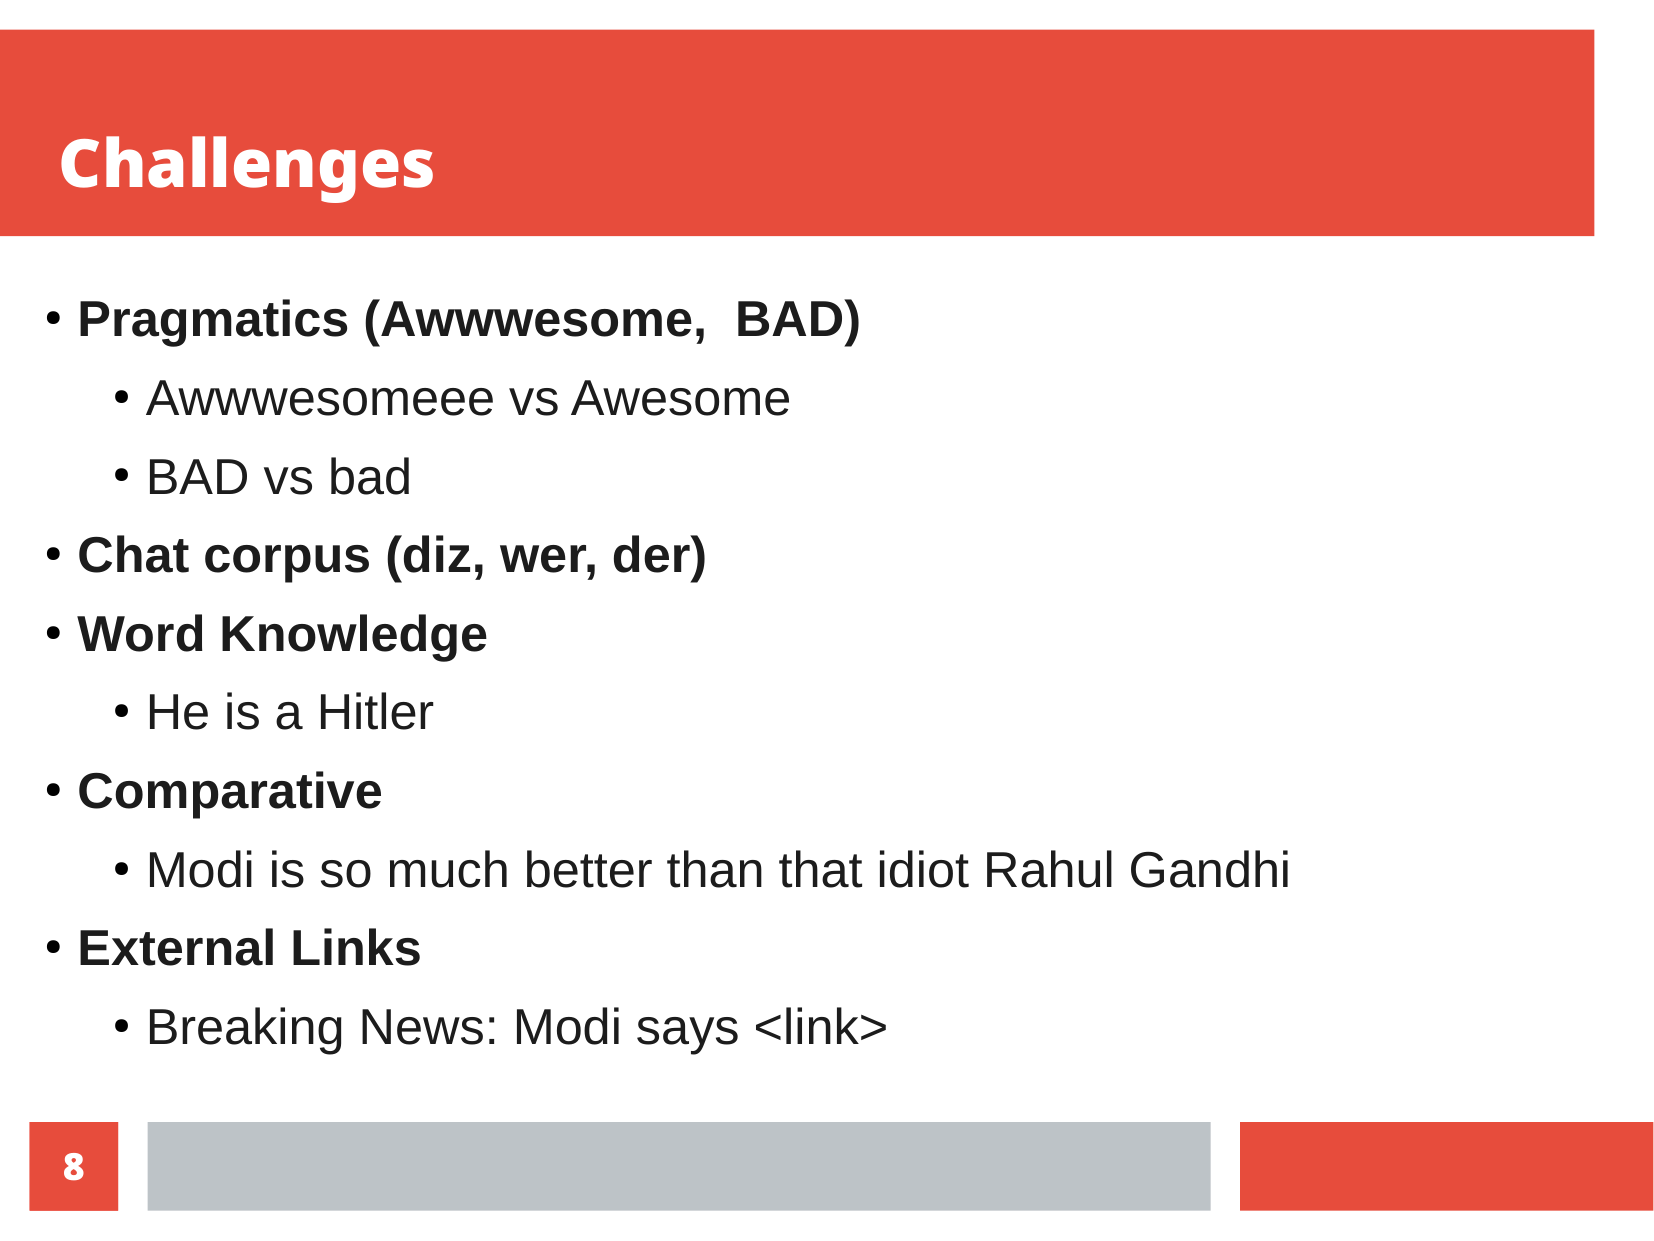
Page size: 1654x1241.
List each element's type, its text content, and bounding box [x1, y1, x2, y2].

list Pragmatics (Awwwesome, BAD) Awwwesomeee vs Awesome BAD vs bad Chat corpus (diz, wer, der) Word Knowledge He is a Hitler Comparative Modi is so much better than that idiot Rahul Gandhi External Links Breaking News: Modi says <link> [44, 291, 1551, 1059]
title Challenges [59, 59, 1595, 207]
